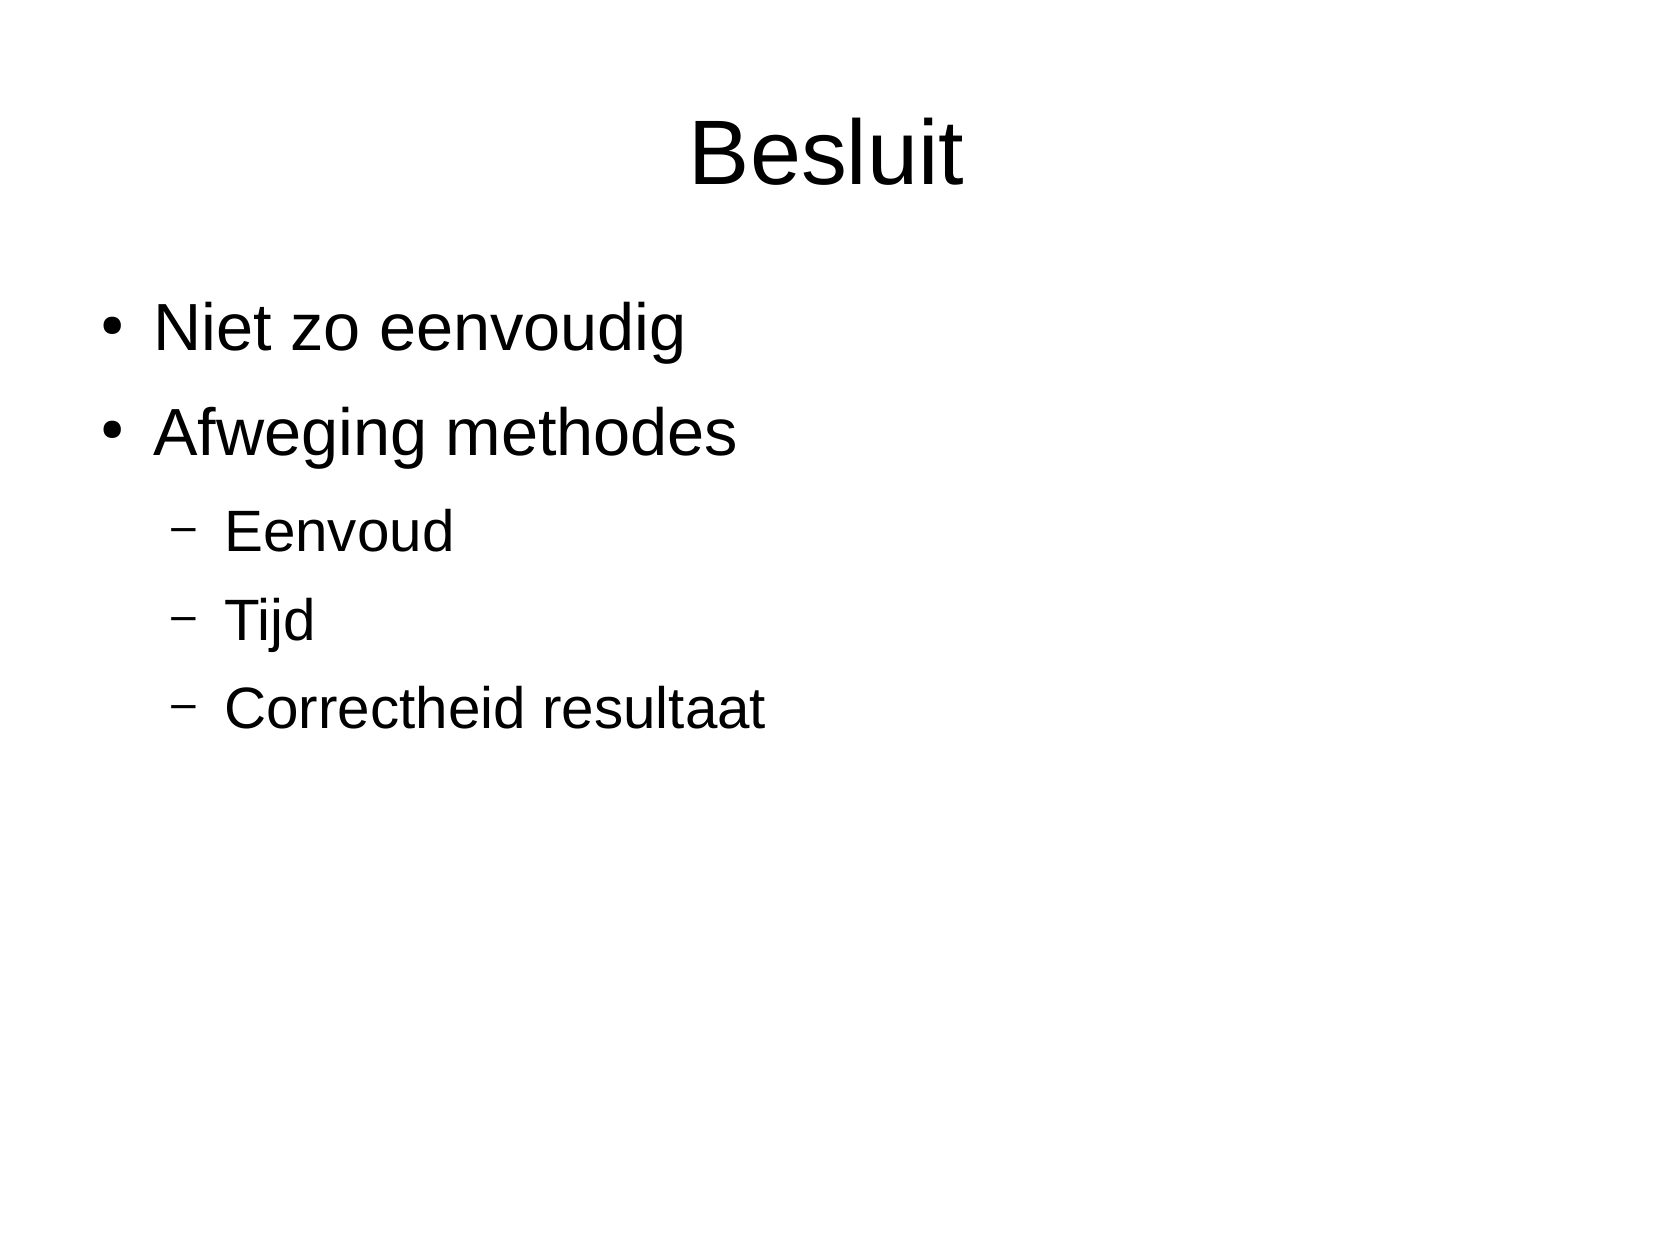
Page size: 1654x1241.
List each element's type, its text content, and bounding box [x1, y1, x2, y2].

title Besluit [82, 49, 1571, 257]
list Niet zo eenvoudig Afweging methodes Eenvoud Tijd Correctheid resultaat [82, 290, 1571, 1010]
